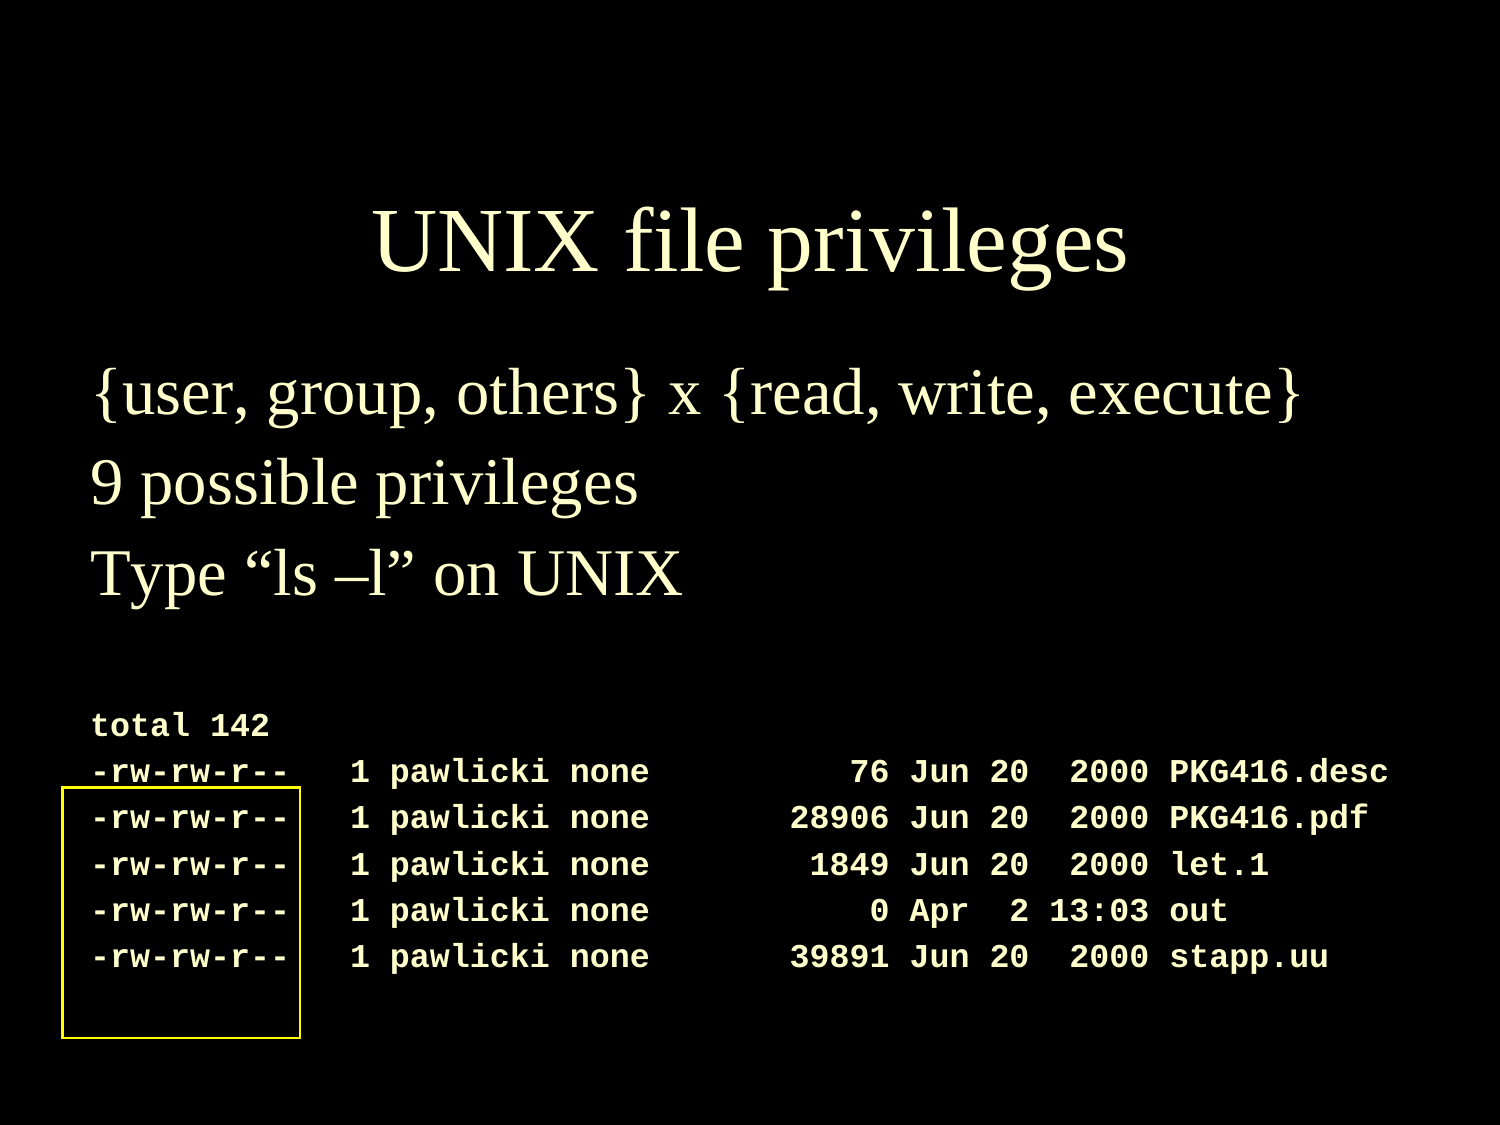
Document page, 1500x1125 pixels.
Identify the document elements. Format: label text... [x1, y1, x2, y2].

list {user, group, others} x {read, write, execute} 9 possible privileges Type “ls –l” on UNIX total 142 -rw-rw-r-- 1 pawlicki none 76 Jun 20 2000 PKG416.desc -rw-rw-r-- 1 pawlicki none 28906 Jun 20 2000 PKG416.pdf -rw-rw-r-- 1 pawlicki none 1849 Jun 20 2000 let.1 -rw-rw-r-- 1 pawlicki none 0 Apr 2 13:03 out -rw-rw-r-- 1 pawlicki none 39891 Jun 20 2000 stapp.uu [75, 347, 1482, 1026]
list {user, group, others} x {read, write, execute} 9 possible privileges Type “ls –l” on UNIX total 142 -rw-rw-r-- 1 pawlicki none 76 Jun 20 2000 PKG416.desc -rw-rw-r-- 1 pawlicki none 28906 Jun 20 2000 PKG416.pdf -rw-rw-r-- 1 pawlicki none 1849 Jun 20 2000 let.1 -rw-rw-r-- 1 pawlicki none 0 Apr 2 13:03 out -rw-rw-r-- 1 pawlicki none 39891 Jun 20 2000 stapp.uu [75, 789, 299, 1026]
title UNIX file privileges [22, 145, 1480, 336]
